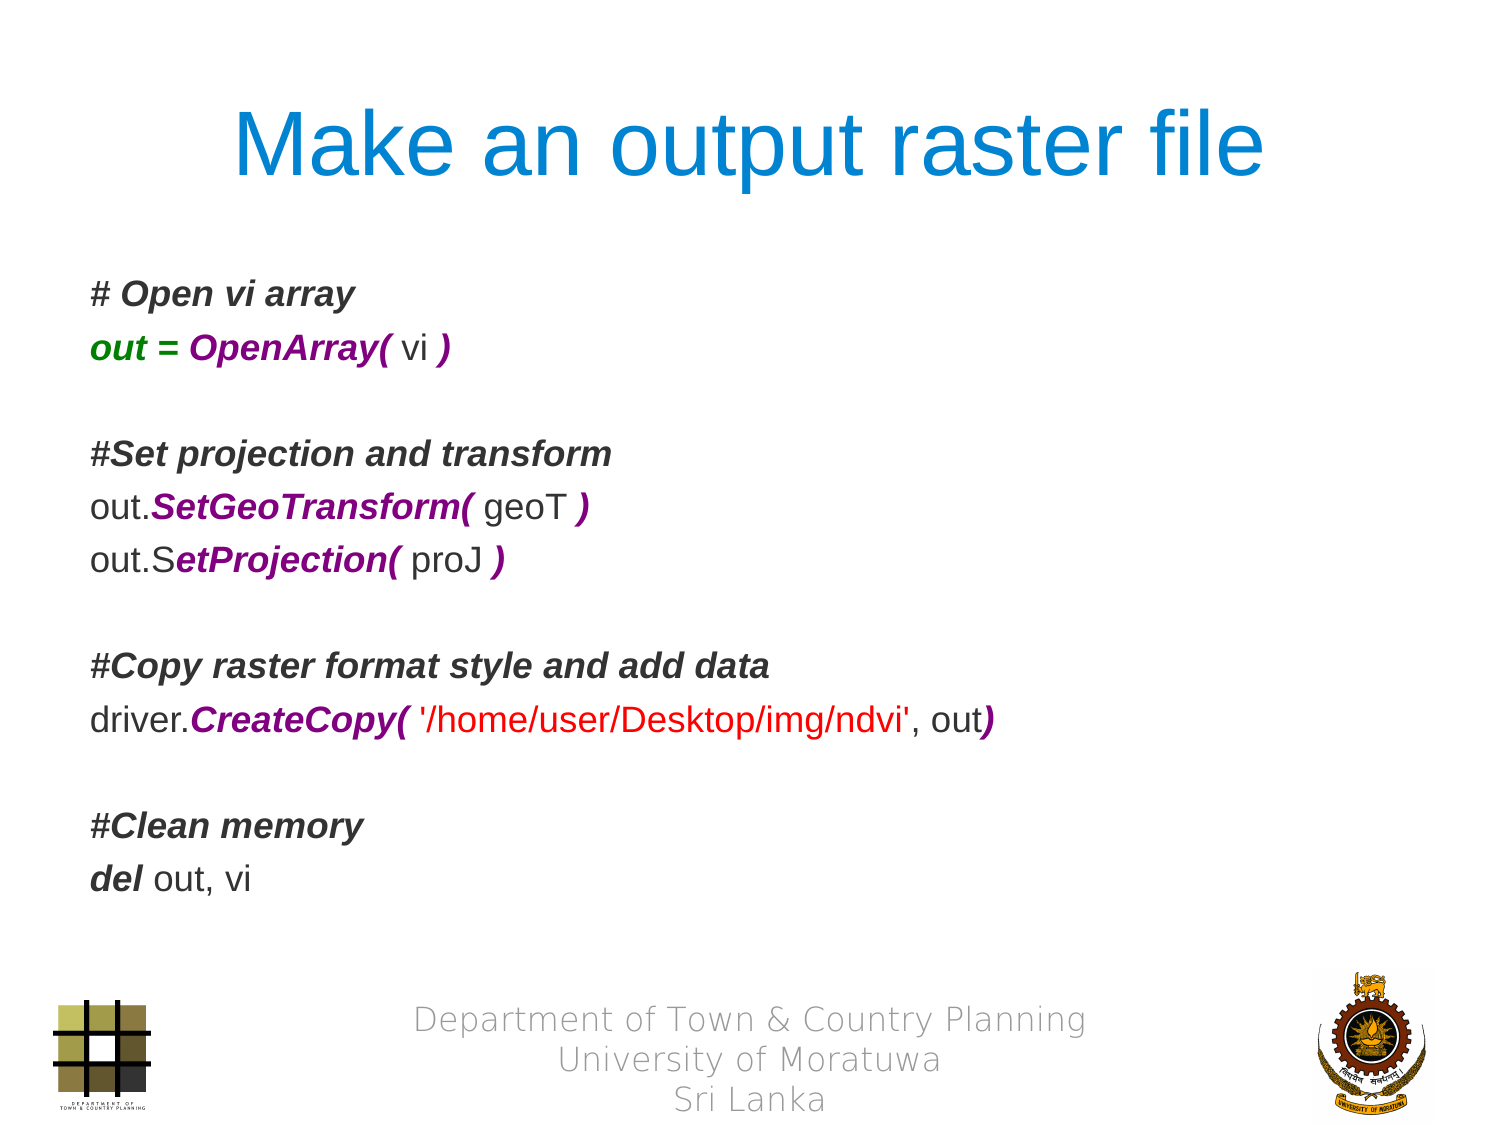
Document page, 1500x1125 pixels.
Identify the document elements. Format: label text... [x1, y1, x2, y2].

list # Open vi array out = OpenArray( vi ) #Set projection and transform out.SetGeoTransform( geoT ) out.SetProjection( proJ ) #Copy raster format style and add data driver.CreateCopy( '/home/user/Desktop/img/ndvi', out) #Clean memory del out, vi [75, 262, 1426, 916]
picture [1312, 966, 1435, 1125]
picture [53, 1000, 151, 1110]
title Make an output raster file [75, 45, 1426, 233]
